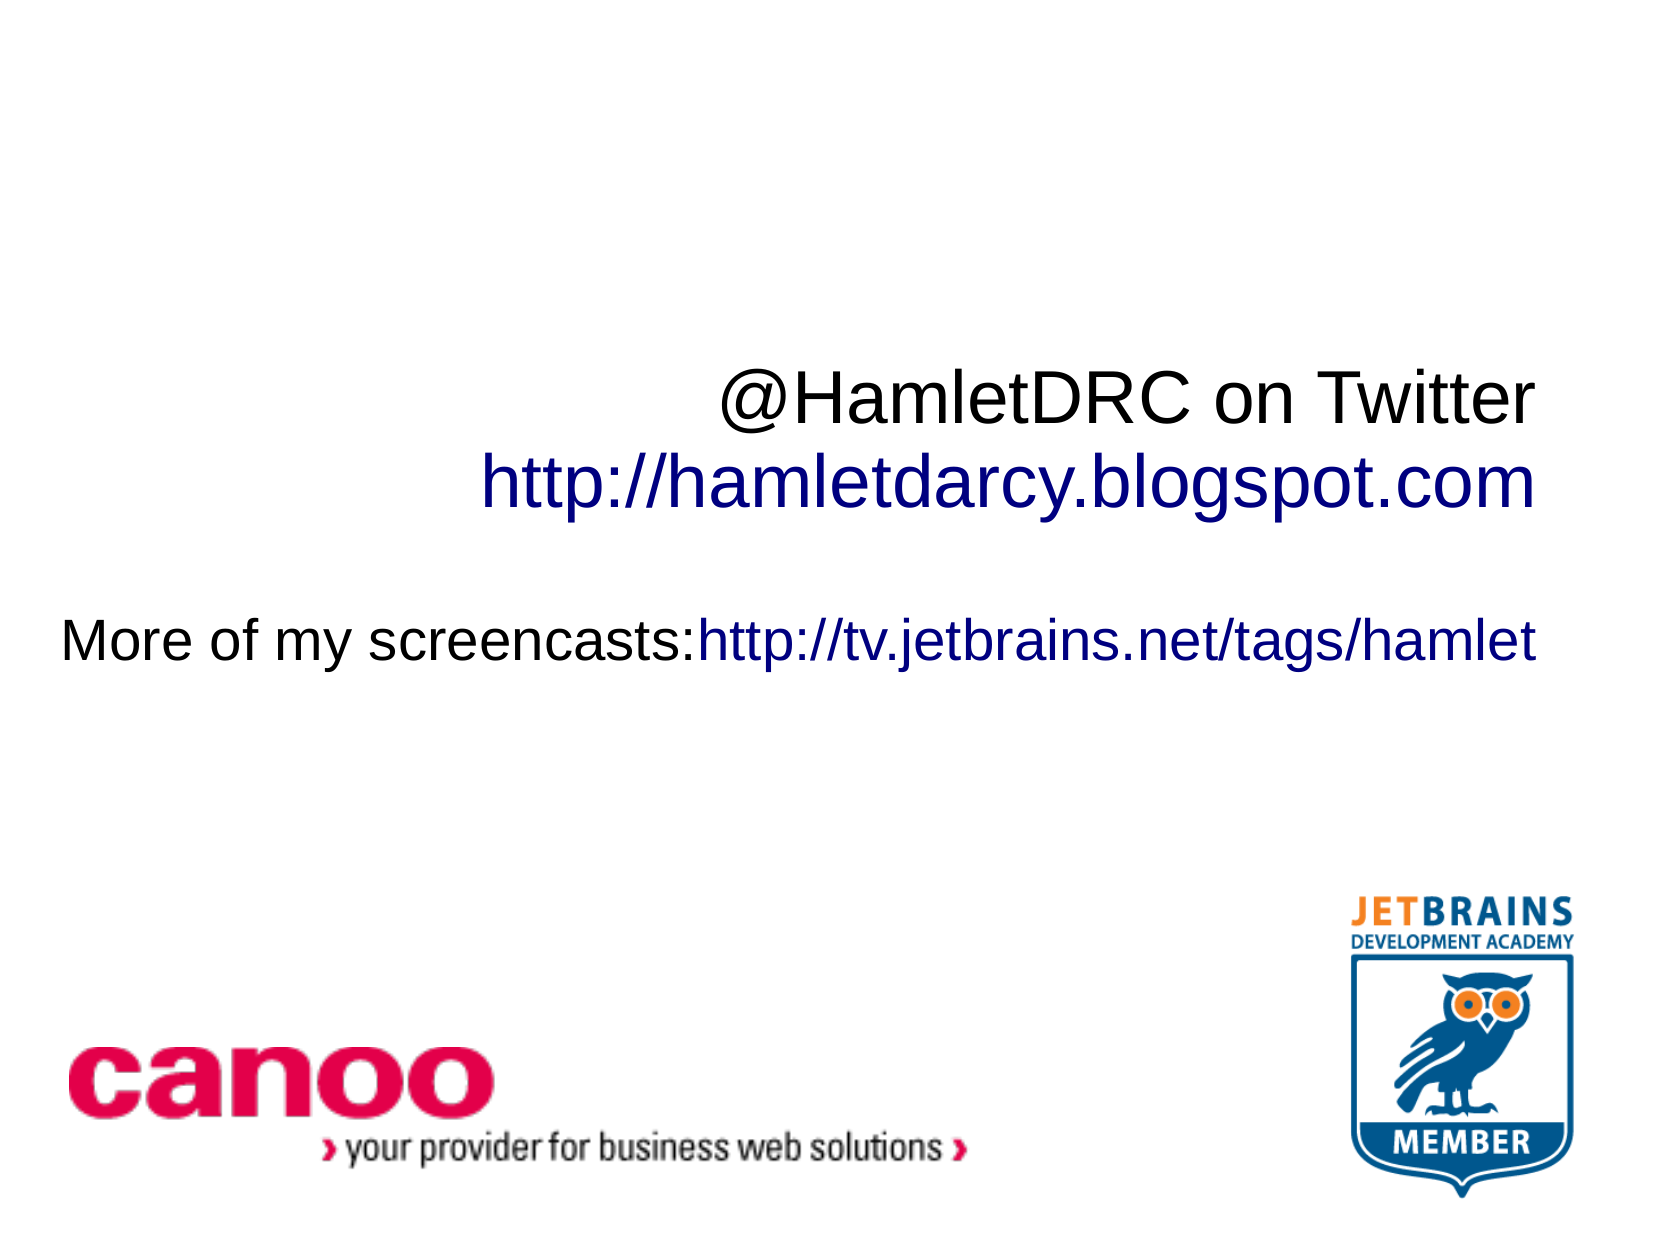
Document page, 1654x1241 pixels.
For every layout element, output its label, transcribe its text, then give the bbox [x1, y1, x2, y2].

picture [69, 1102, 970, 1177]
subtitle @HamletDRC on Twitter http://hamletdarcy.blogspot.com More of my screencasts:http://tv.jetbrains.net/tags/hamlet [37, 56, 1538, 1102]
picture [1350, 895, 1575, 1201]
